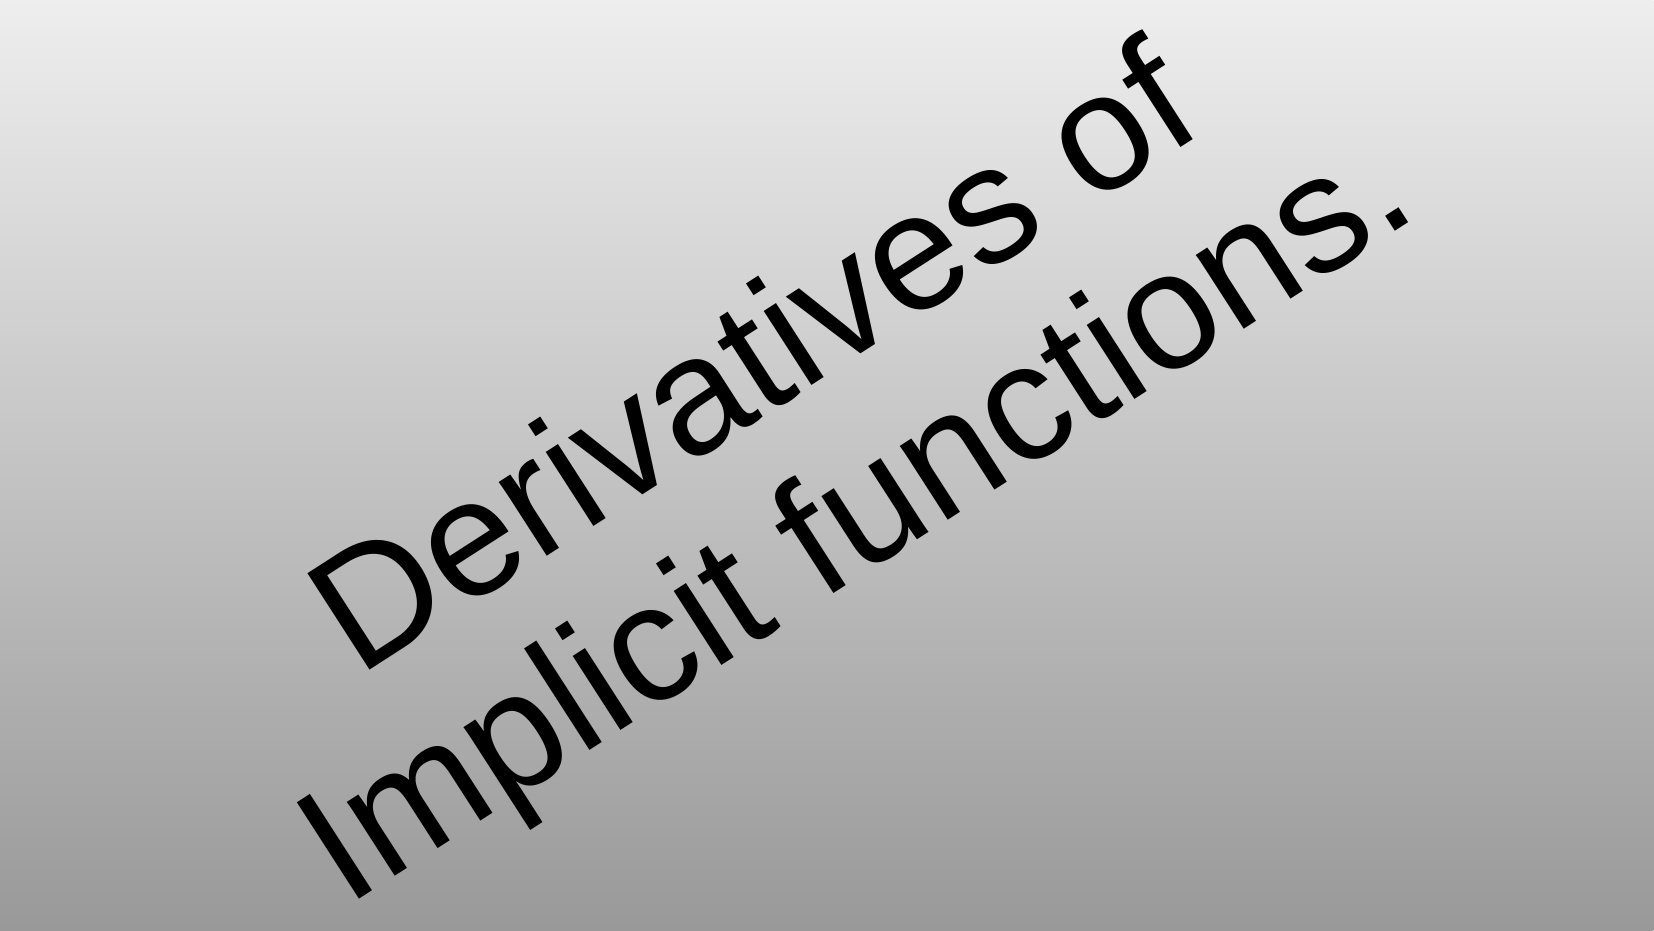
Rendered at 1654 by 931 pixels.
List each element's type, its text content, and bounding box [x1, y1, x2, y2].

title Derivatives of Implicit functions. [0, 0, 1605, 931]
